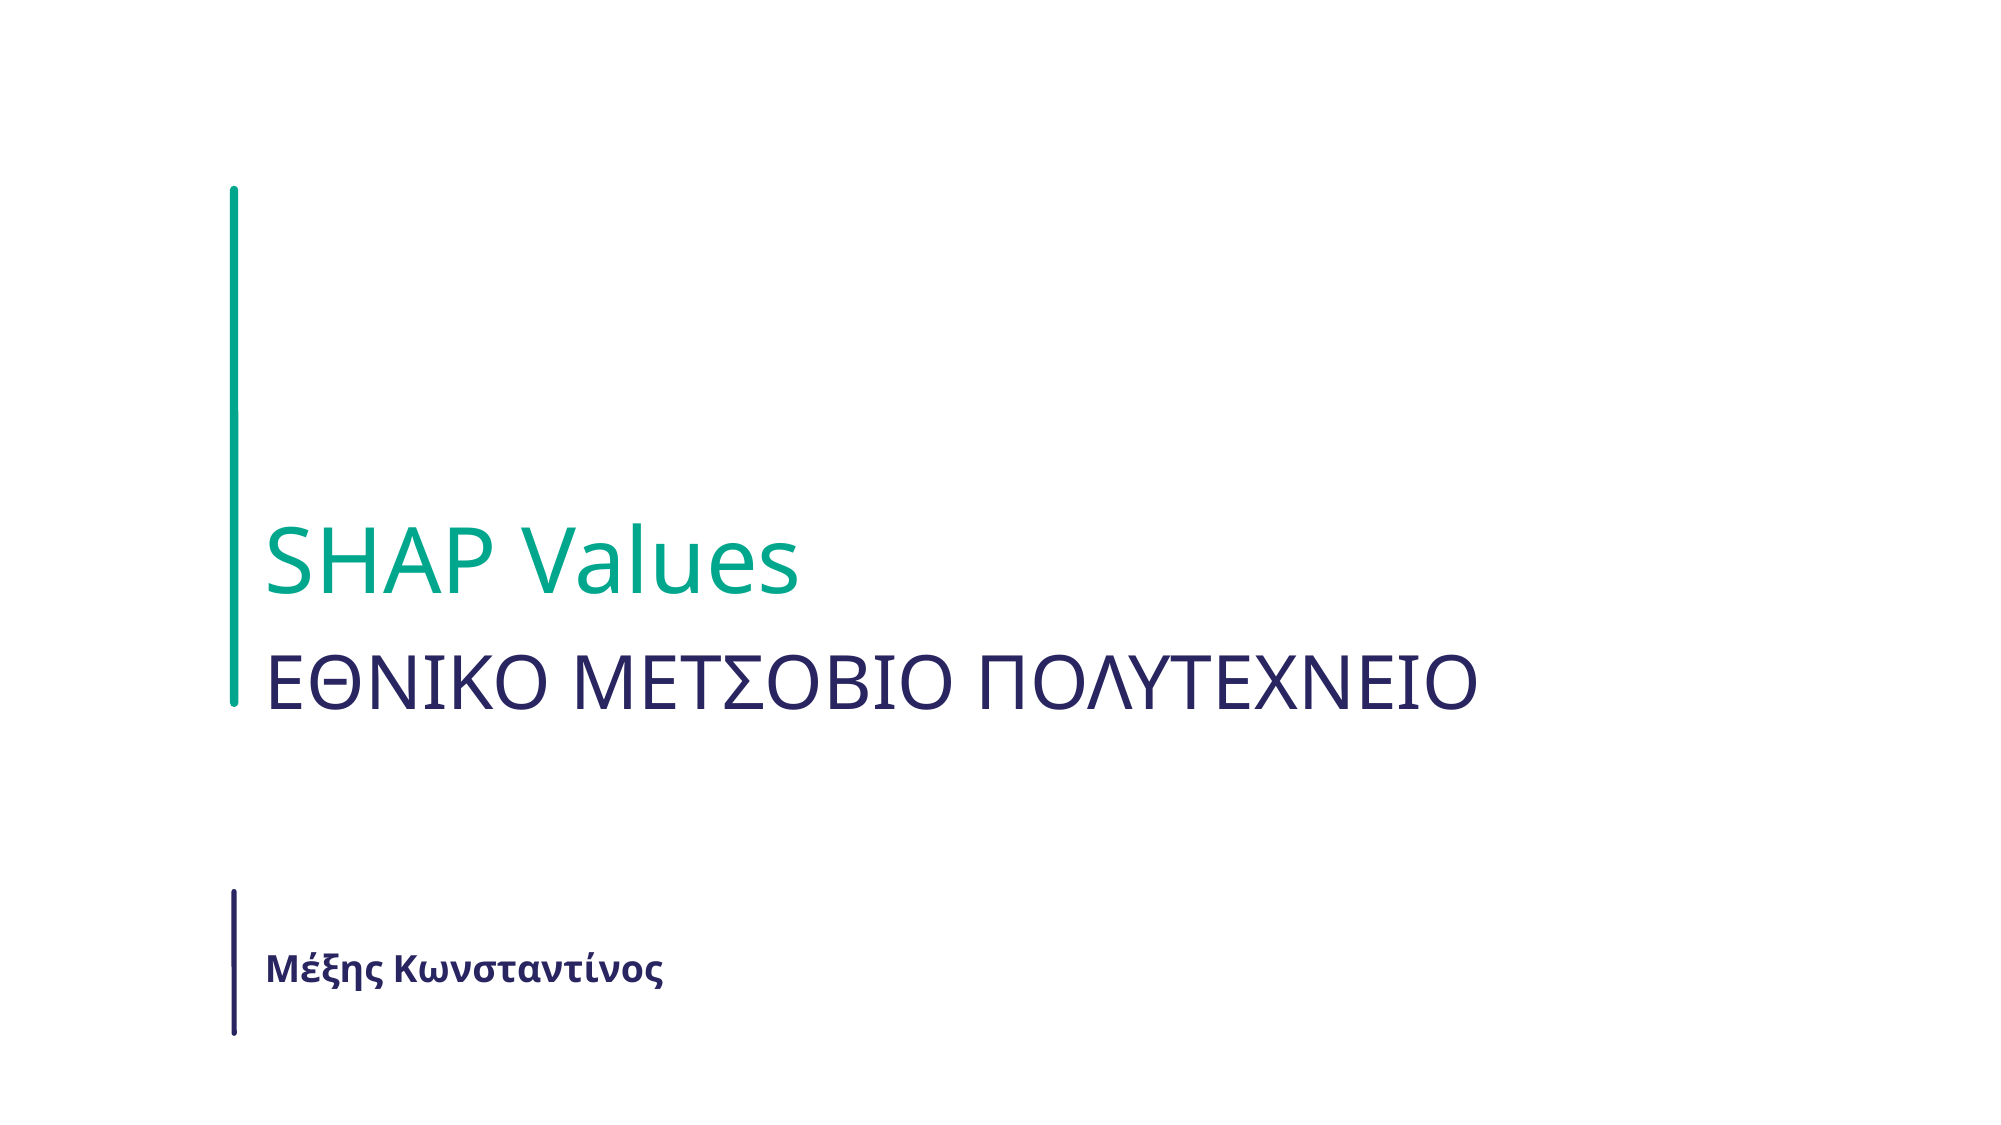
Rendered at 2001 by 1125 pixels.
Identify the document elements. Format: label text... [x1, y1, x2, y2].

title SHAP Values [249, 171, 1913, 621]
text_box Μέξης Κωνσταντίνος [249, 937, 887, 1043]
subtitle ΕΘΝΙΚΟ ΜΕΤΣΟΒΙΟ ΠΟΛΥΤΕΧΝΕΙΟ [249, 636, 1750, 743]
